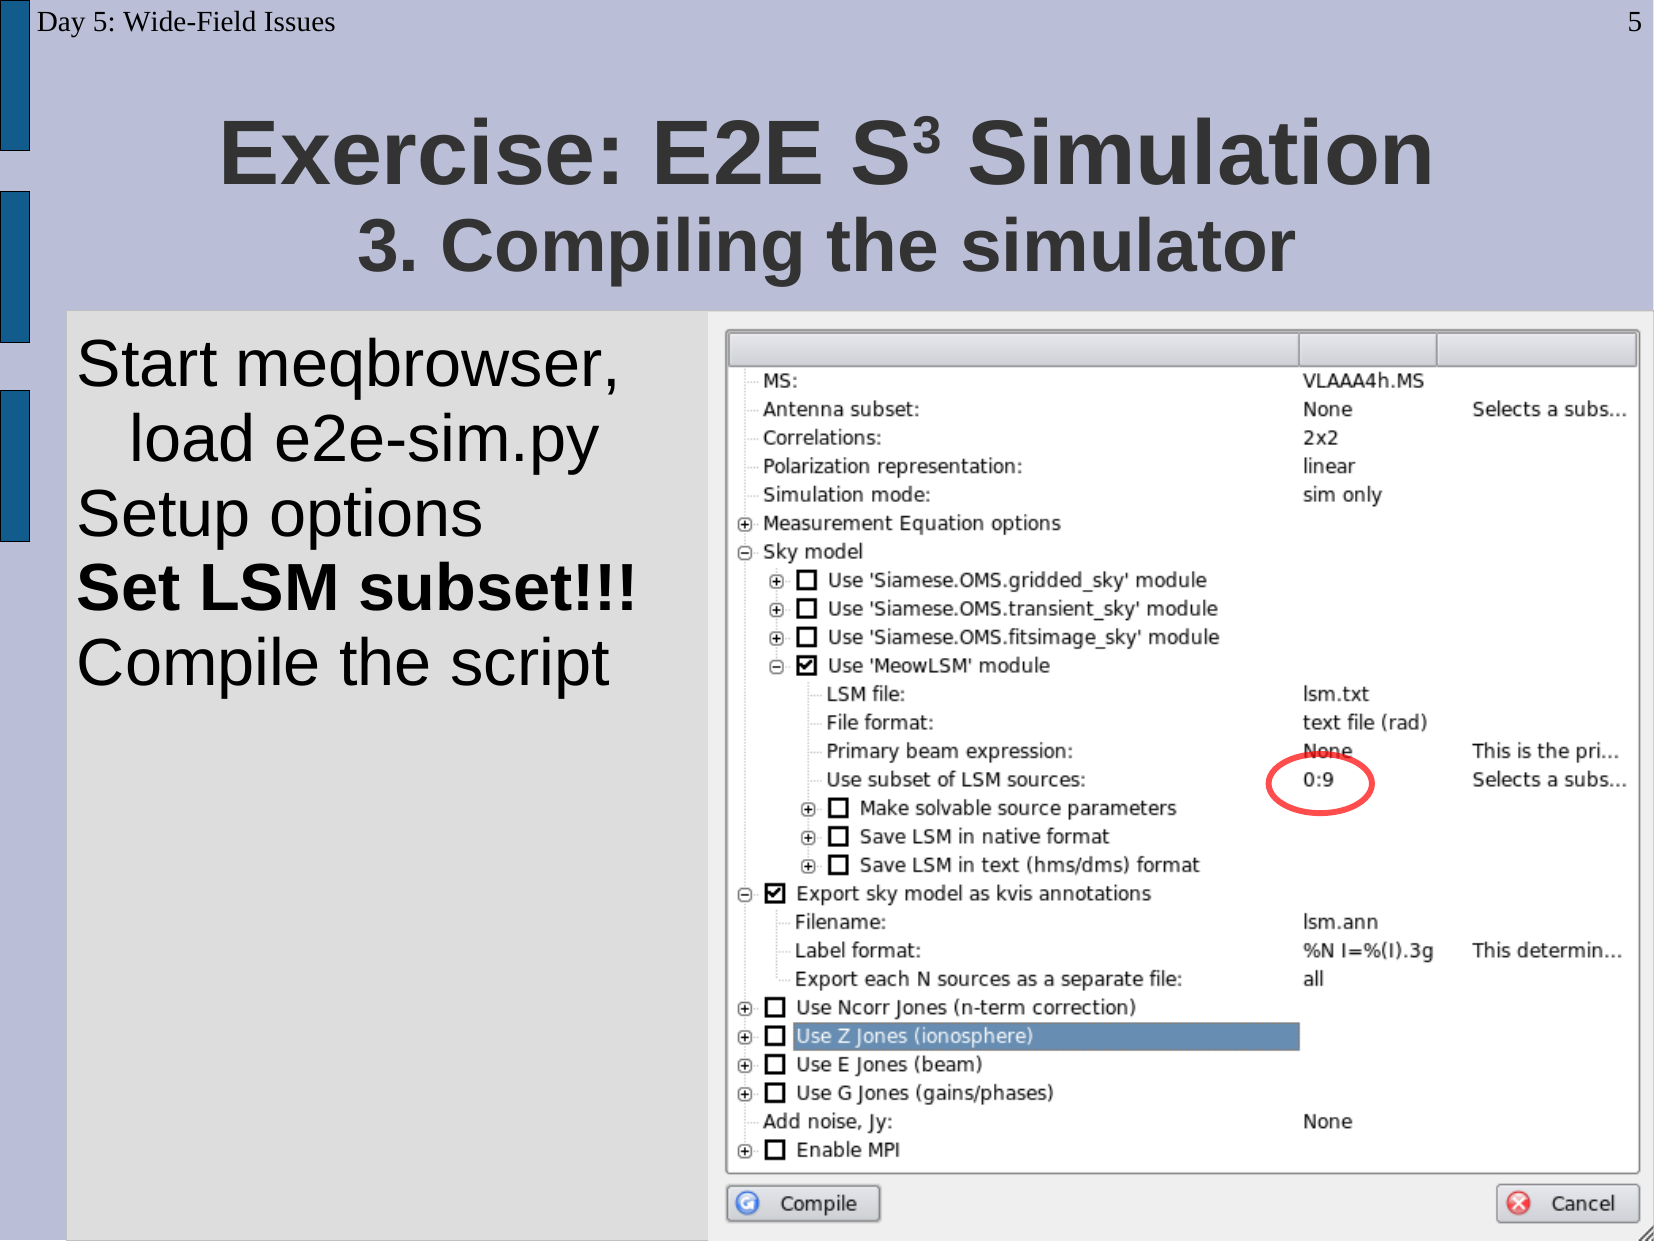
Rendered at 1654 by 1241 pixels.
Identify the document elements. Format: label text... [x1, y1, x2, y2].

picture [708, 312, 1654, 1241]
title Exercise: E2E S3 Simulation 3. Compiling the simulator [121, 86, 1534, 303]
list Start meqbrowser, load e2e-sim.py Setup options Set LSM subset!!! Compile the script [59, 325, 708, 1093]
